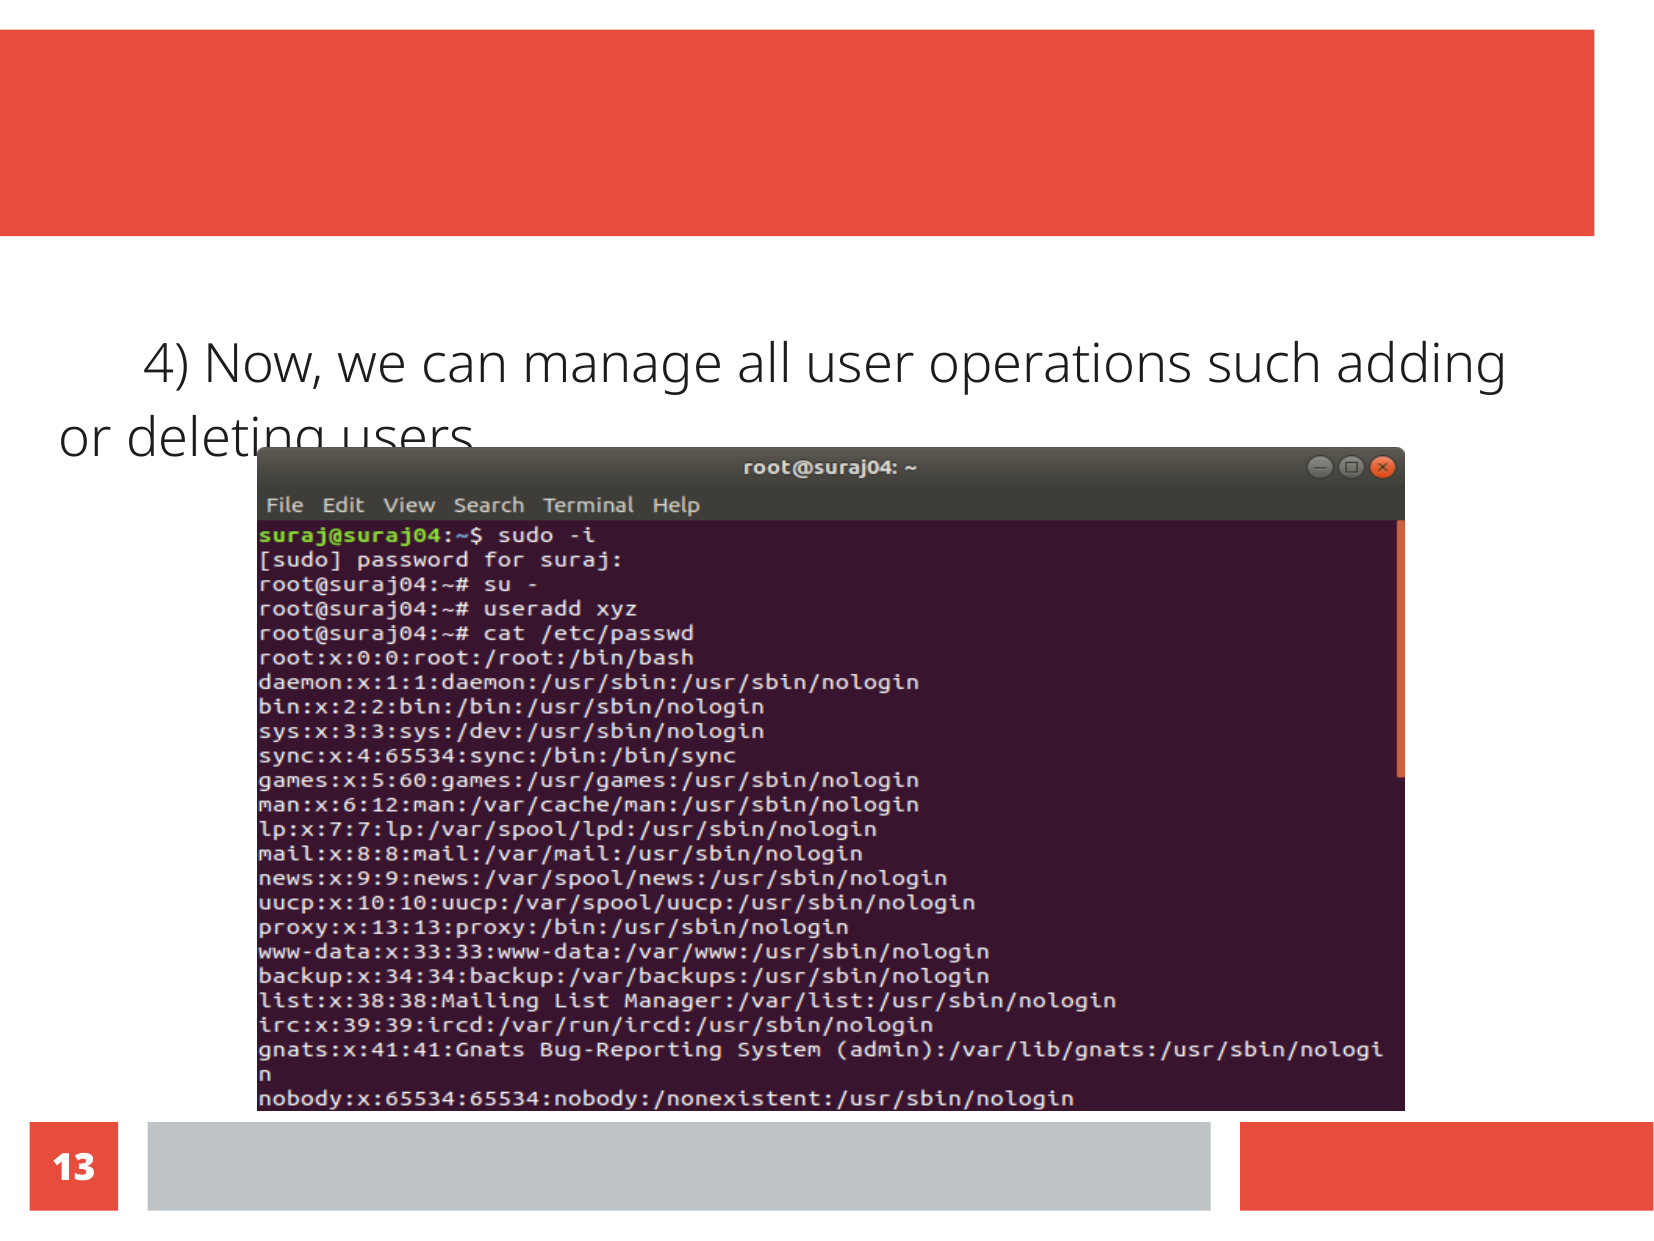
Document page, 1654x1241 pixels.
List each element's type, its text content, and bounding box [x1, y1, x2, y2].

subtitle 4) Now, we can manage all user operations such adding or deleting users. [59, 324, 1565, 1093]
picture [257, 447, 1405, 1111]
